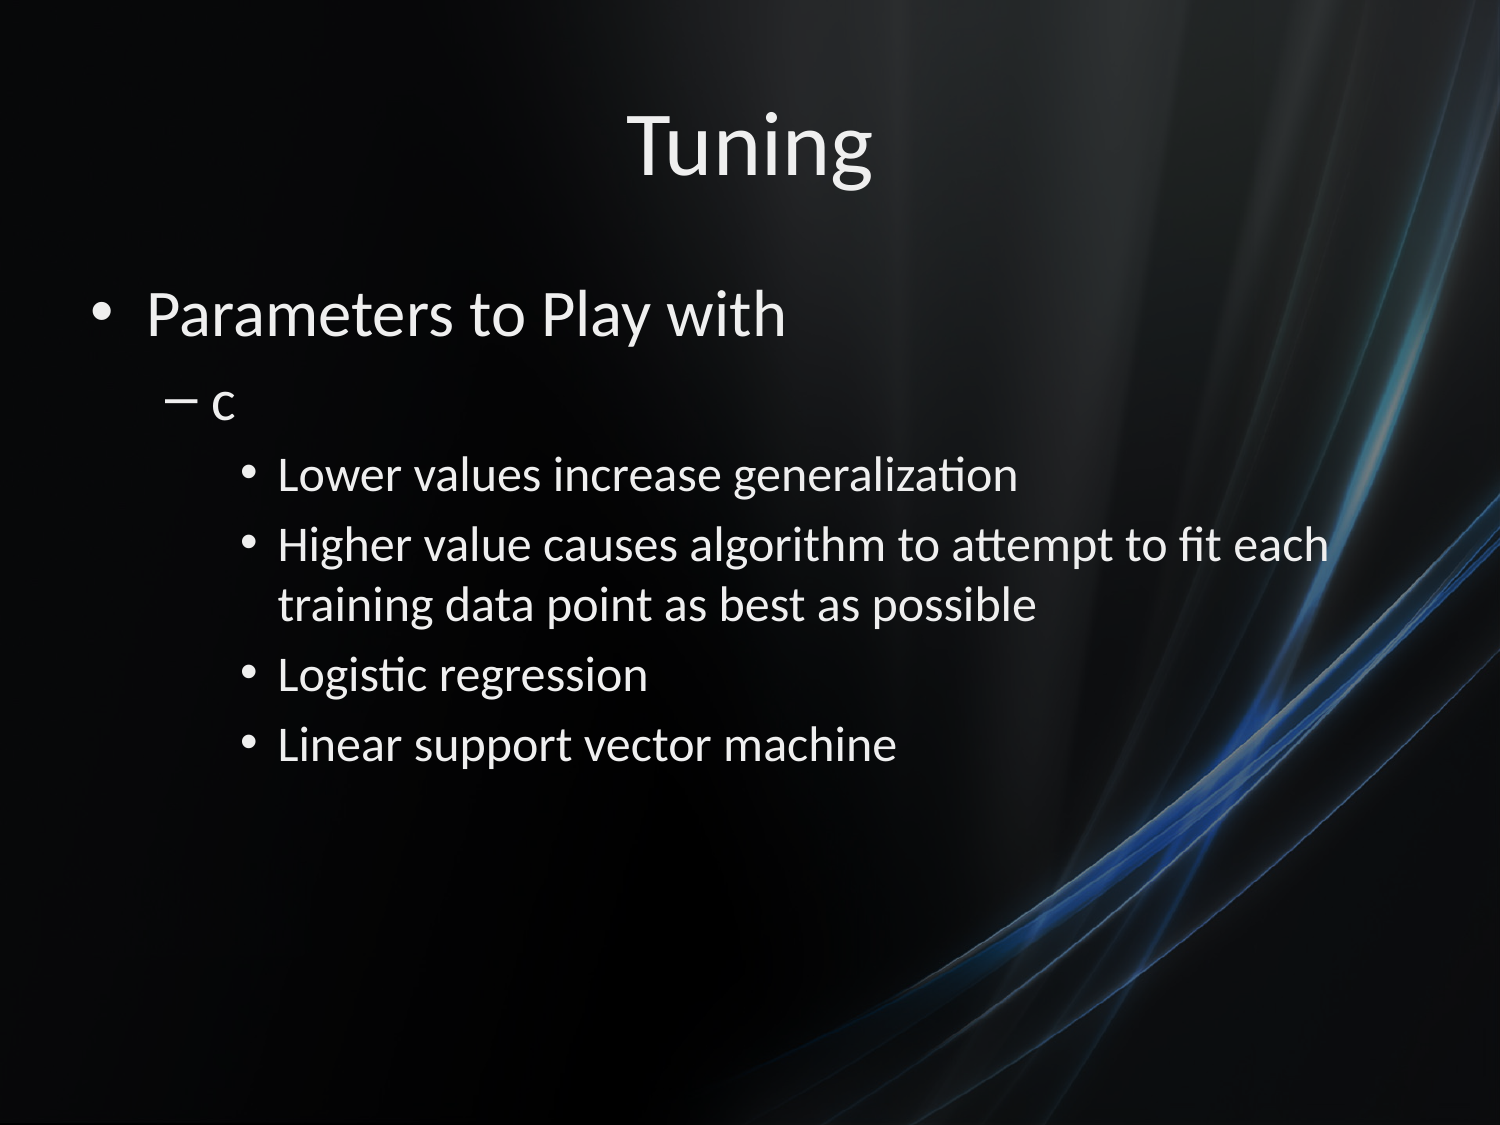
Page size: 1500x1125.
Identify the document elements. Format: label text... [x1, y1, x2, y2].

title Tuning [75, 45, 1425, 233]
picture [0, 0, 1500, 1125]
list Parameters to Play with c Lower values increase generalization Higher value causes algorithm to attempt to fit each training data point as best as possible Logistic regression Linear support vector machine [75, 262, 1425, 1005]
